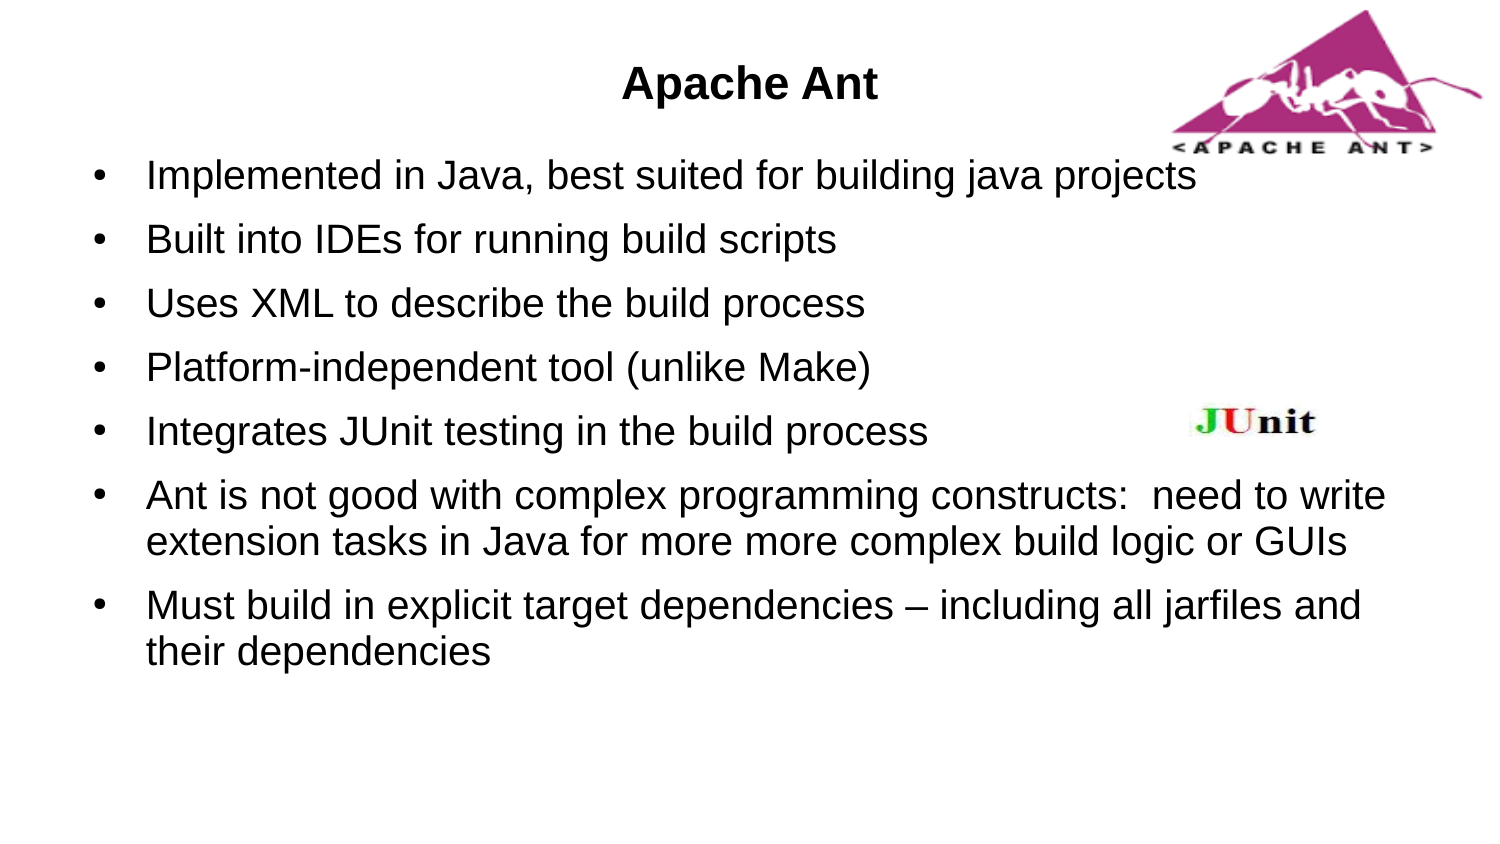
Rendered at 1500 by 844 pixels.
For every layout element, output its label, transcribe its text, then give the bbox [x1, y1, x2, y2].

picture [1169, 9, 1486, 160]
list Implemented in Java, best suited for building java projects Built into IDEs for running build scripts Uses XML to describe the build process Platform-independent tool (unlike Make) Integrates JUnit testing in the build process Ant is not good with complex programming constructs: need to write extension tasks in Java for more more complex build logic or GUIs Must build in explicit target dependencies – including all jarfiles and their dependencies [75, 153, 1395, 807]
title Apache Ant [75, 56, 1169, 110]
